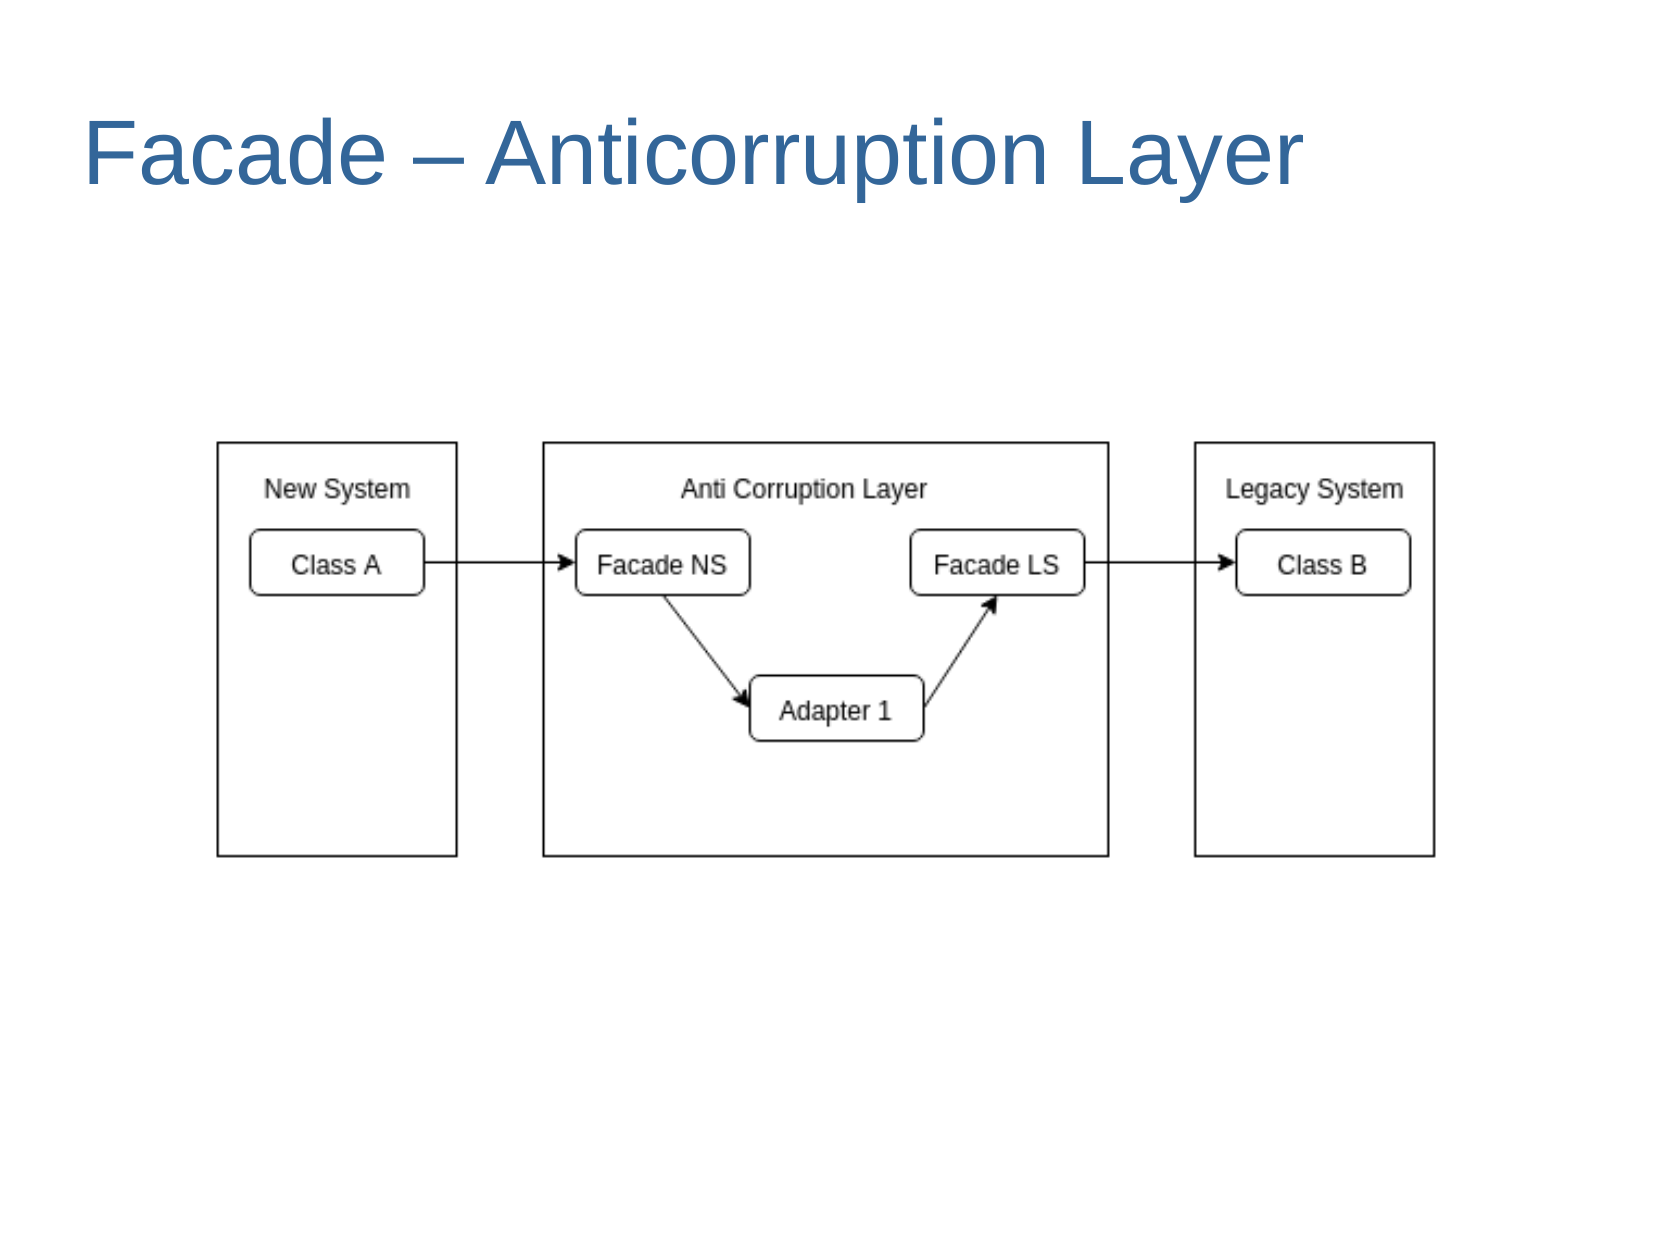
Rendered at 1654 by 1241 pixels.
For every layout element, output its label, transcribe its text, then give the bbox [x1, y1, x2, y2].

title Facade – Anticorruption Layer [82, 49, 1571, 257]
picture [215, 440, 1438, 860]
